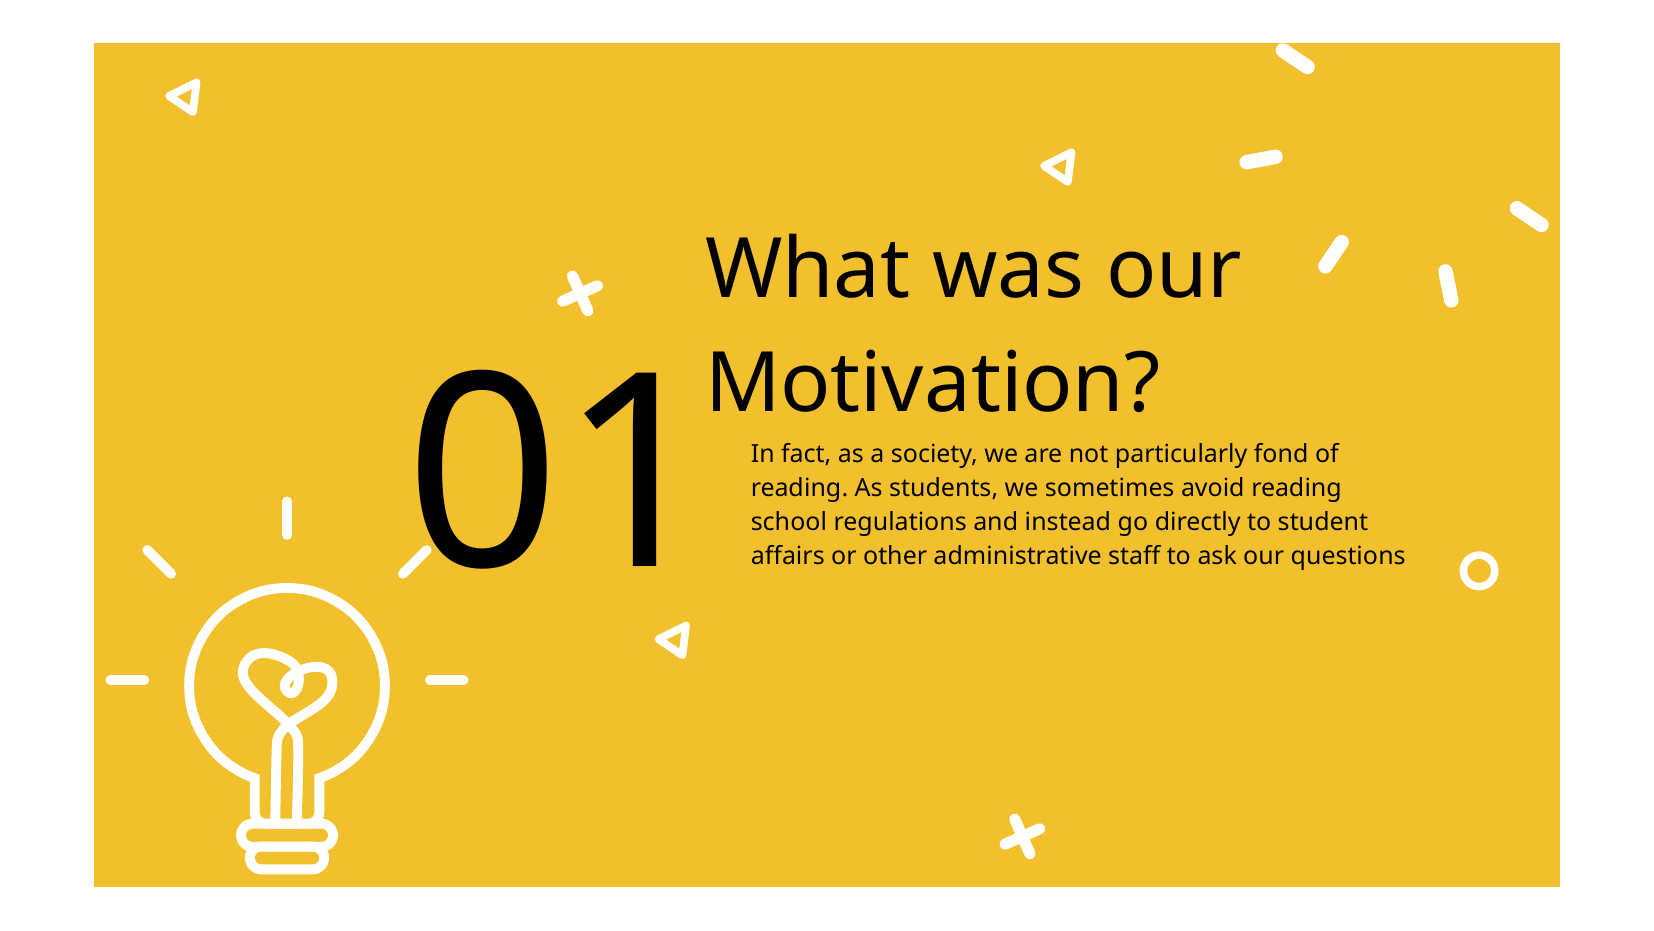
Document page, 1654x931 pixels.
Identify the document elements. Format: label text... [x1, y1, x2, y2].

text_box In fact, as a society, we are not particularly fond of reading. As students, we sometimes avoid reading school regulations and instead go directly to student affairs or other administrative staff to ask our questions [751, 430, 1411, 578]
title What was our Motivation? [705, 225, 1426, 420]
title 01 [405, 276, 751, 646]
